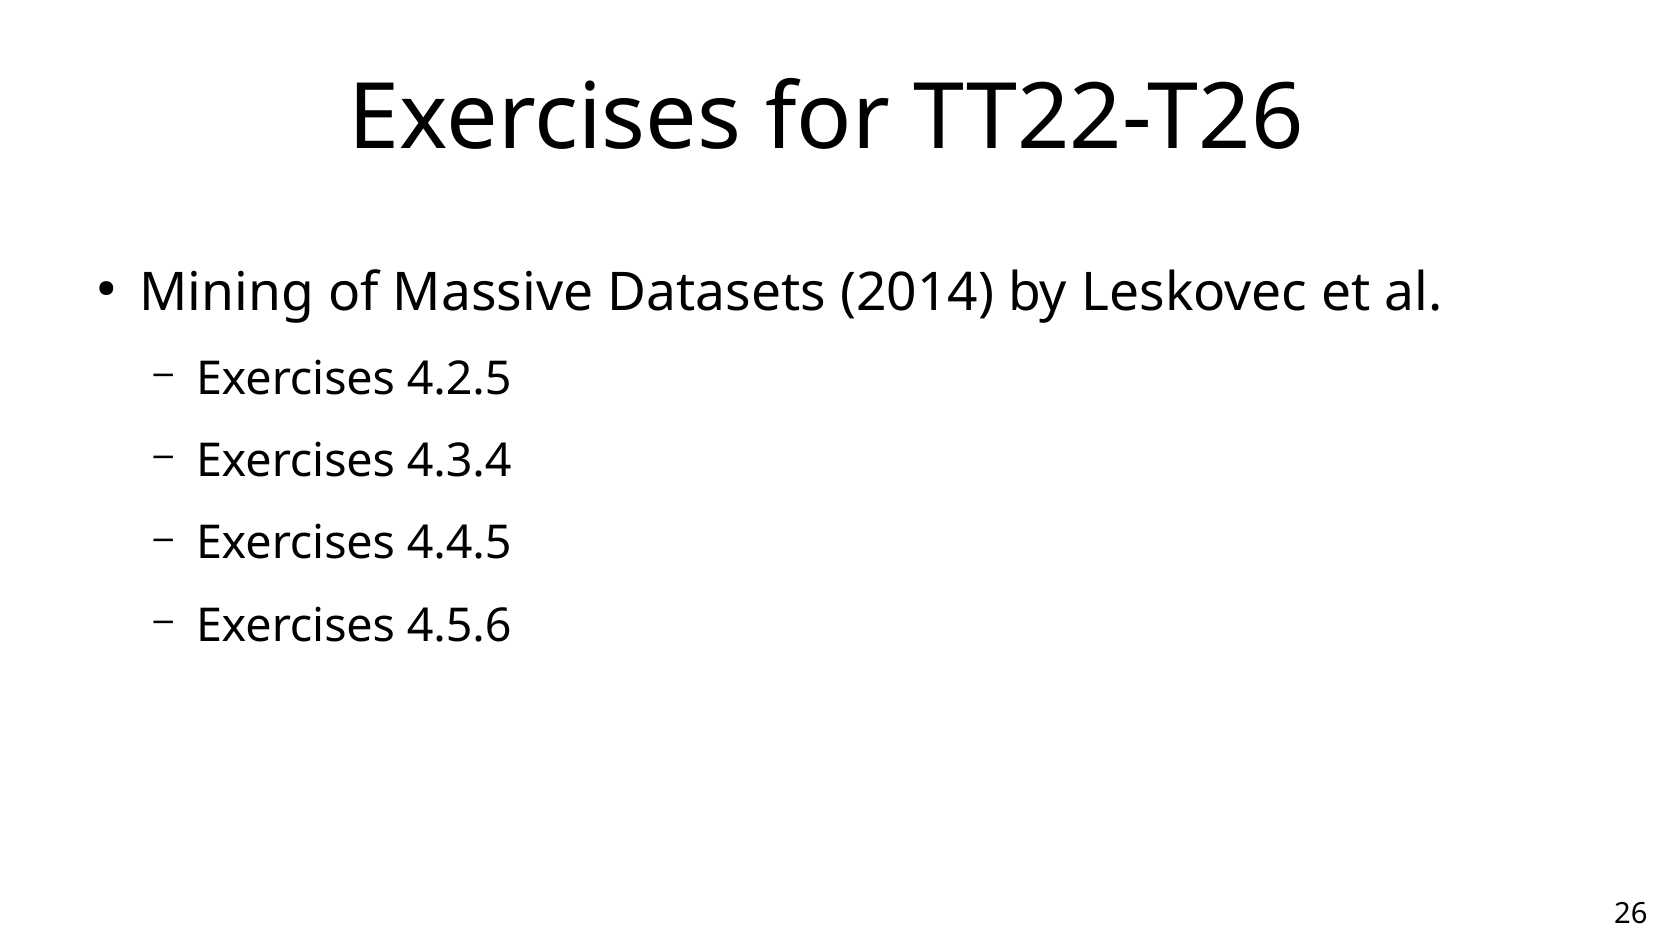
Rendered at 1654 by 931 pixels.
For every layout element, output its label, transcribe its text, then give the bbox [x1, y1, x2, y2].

title Exercises for TT22-T26 [82, 1, 1571, 226]
list Mining of Massive Datasets (2014) by Leskovec et al. Exercises 4.2.5 Exercises 4.3.4 Exercises 4.4.5 Exercises 4.5.6 [82, 253, 1571, 659]
